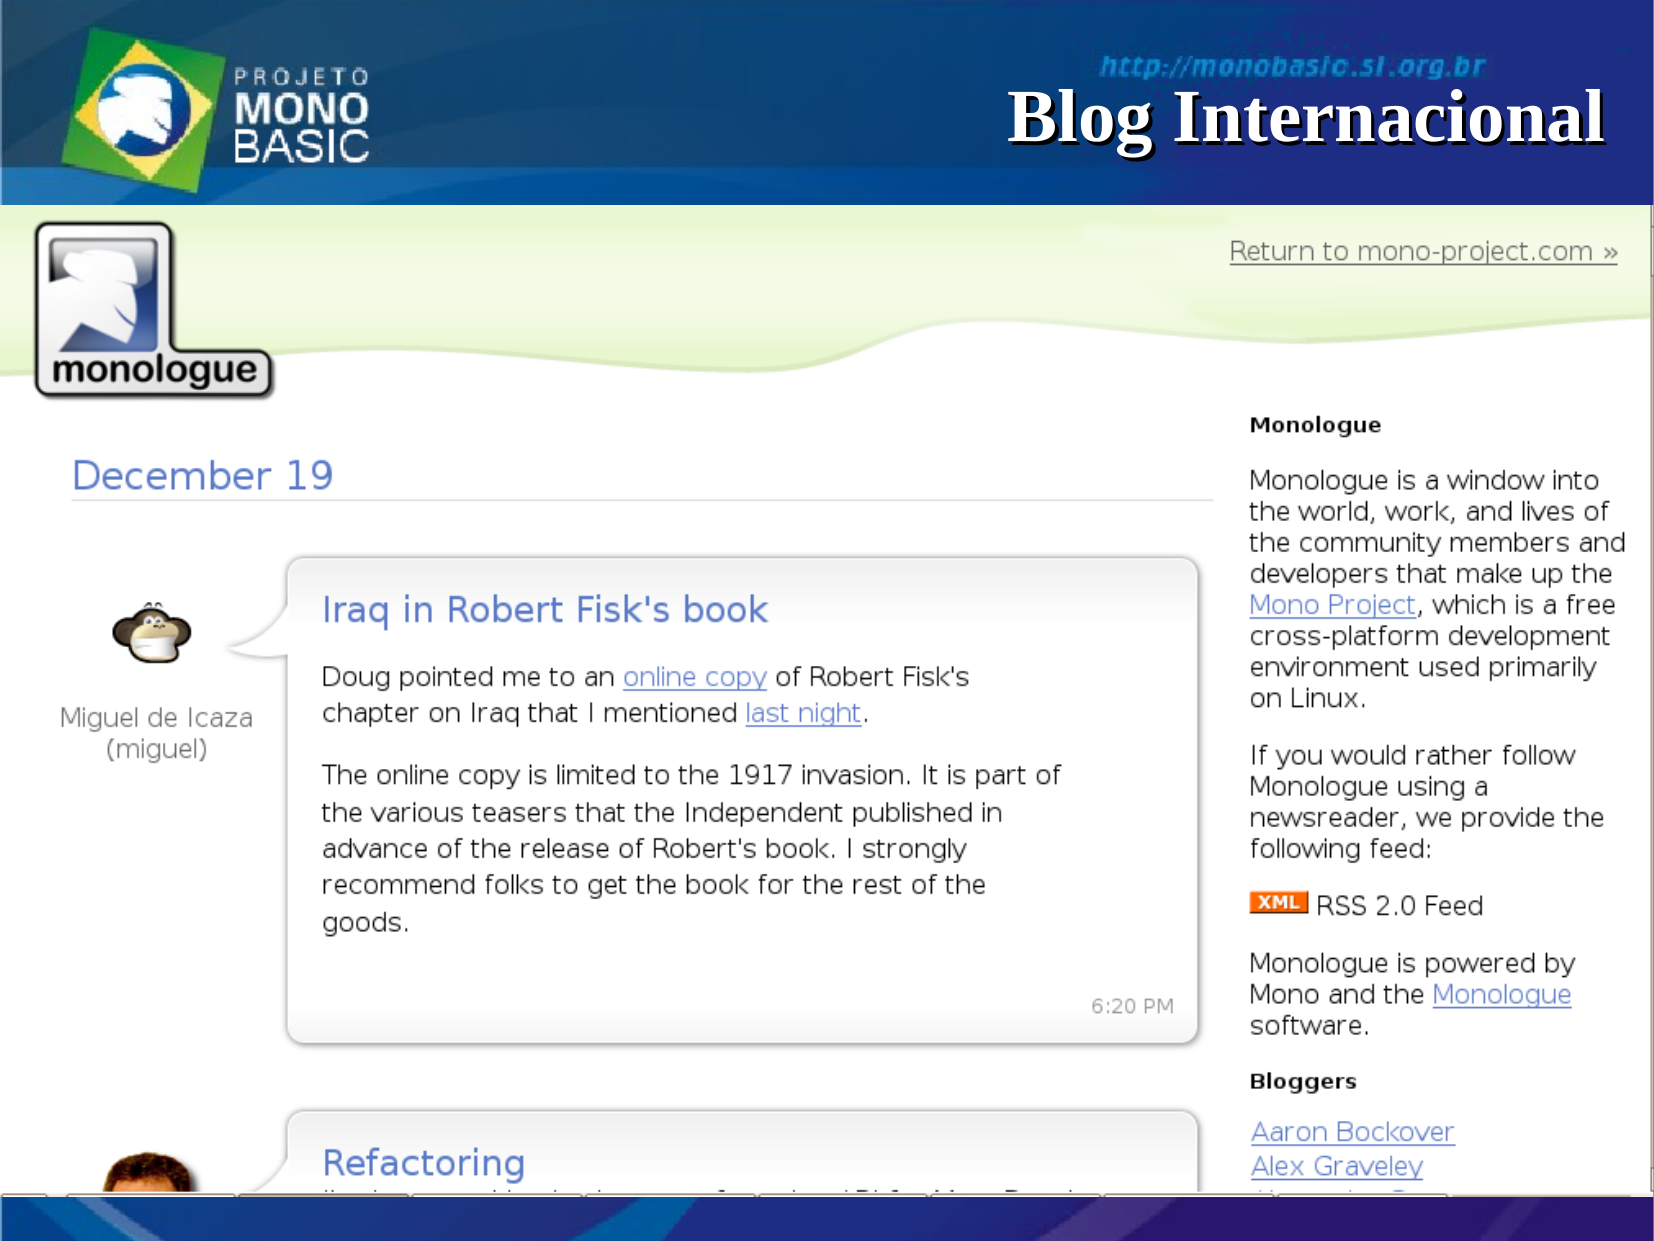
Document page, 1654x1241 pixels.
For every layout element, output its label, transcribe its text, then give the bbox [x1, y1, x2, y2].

picture [0, 0, 1654, 1241]
title Blog Internacional [222, 43, 1606, 191]
